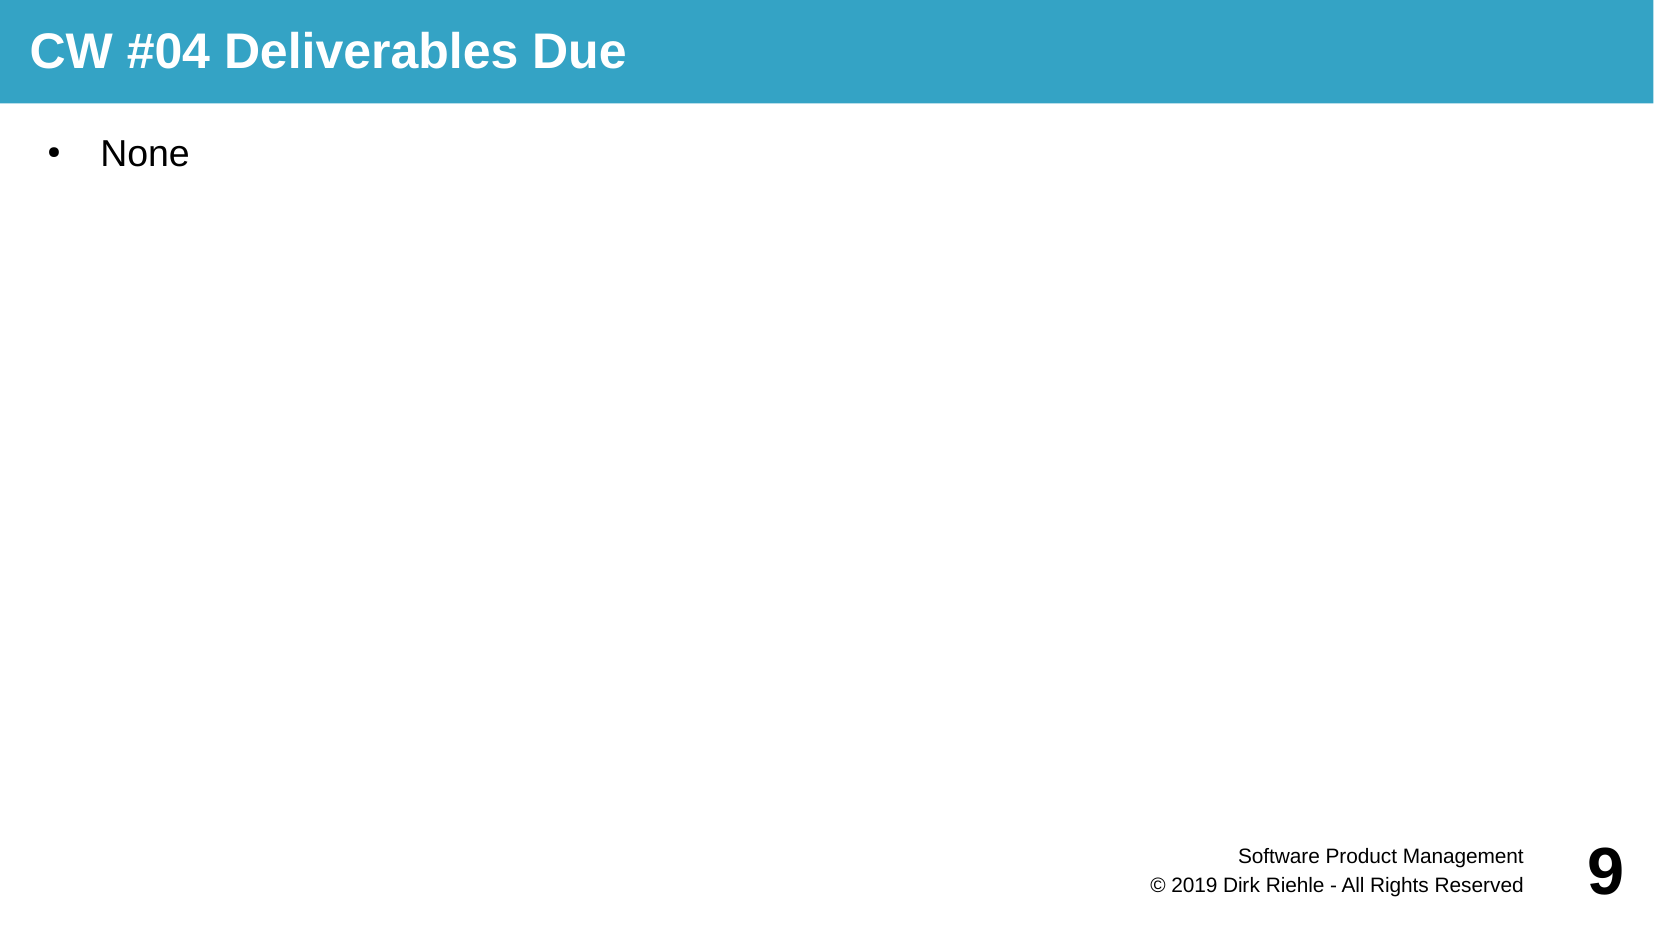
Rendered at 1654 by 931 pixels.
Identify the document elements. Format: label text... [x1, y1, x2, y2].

title CW #04 Deliverables Due [0, 0, 1654, 104]
list None [29, 132, 1625, 813]
